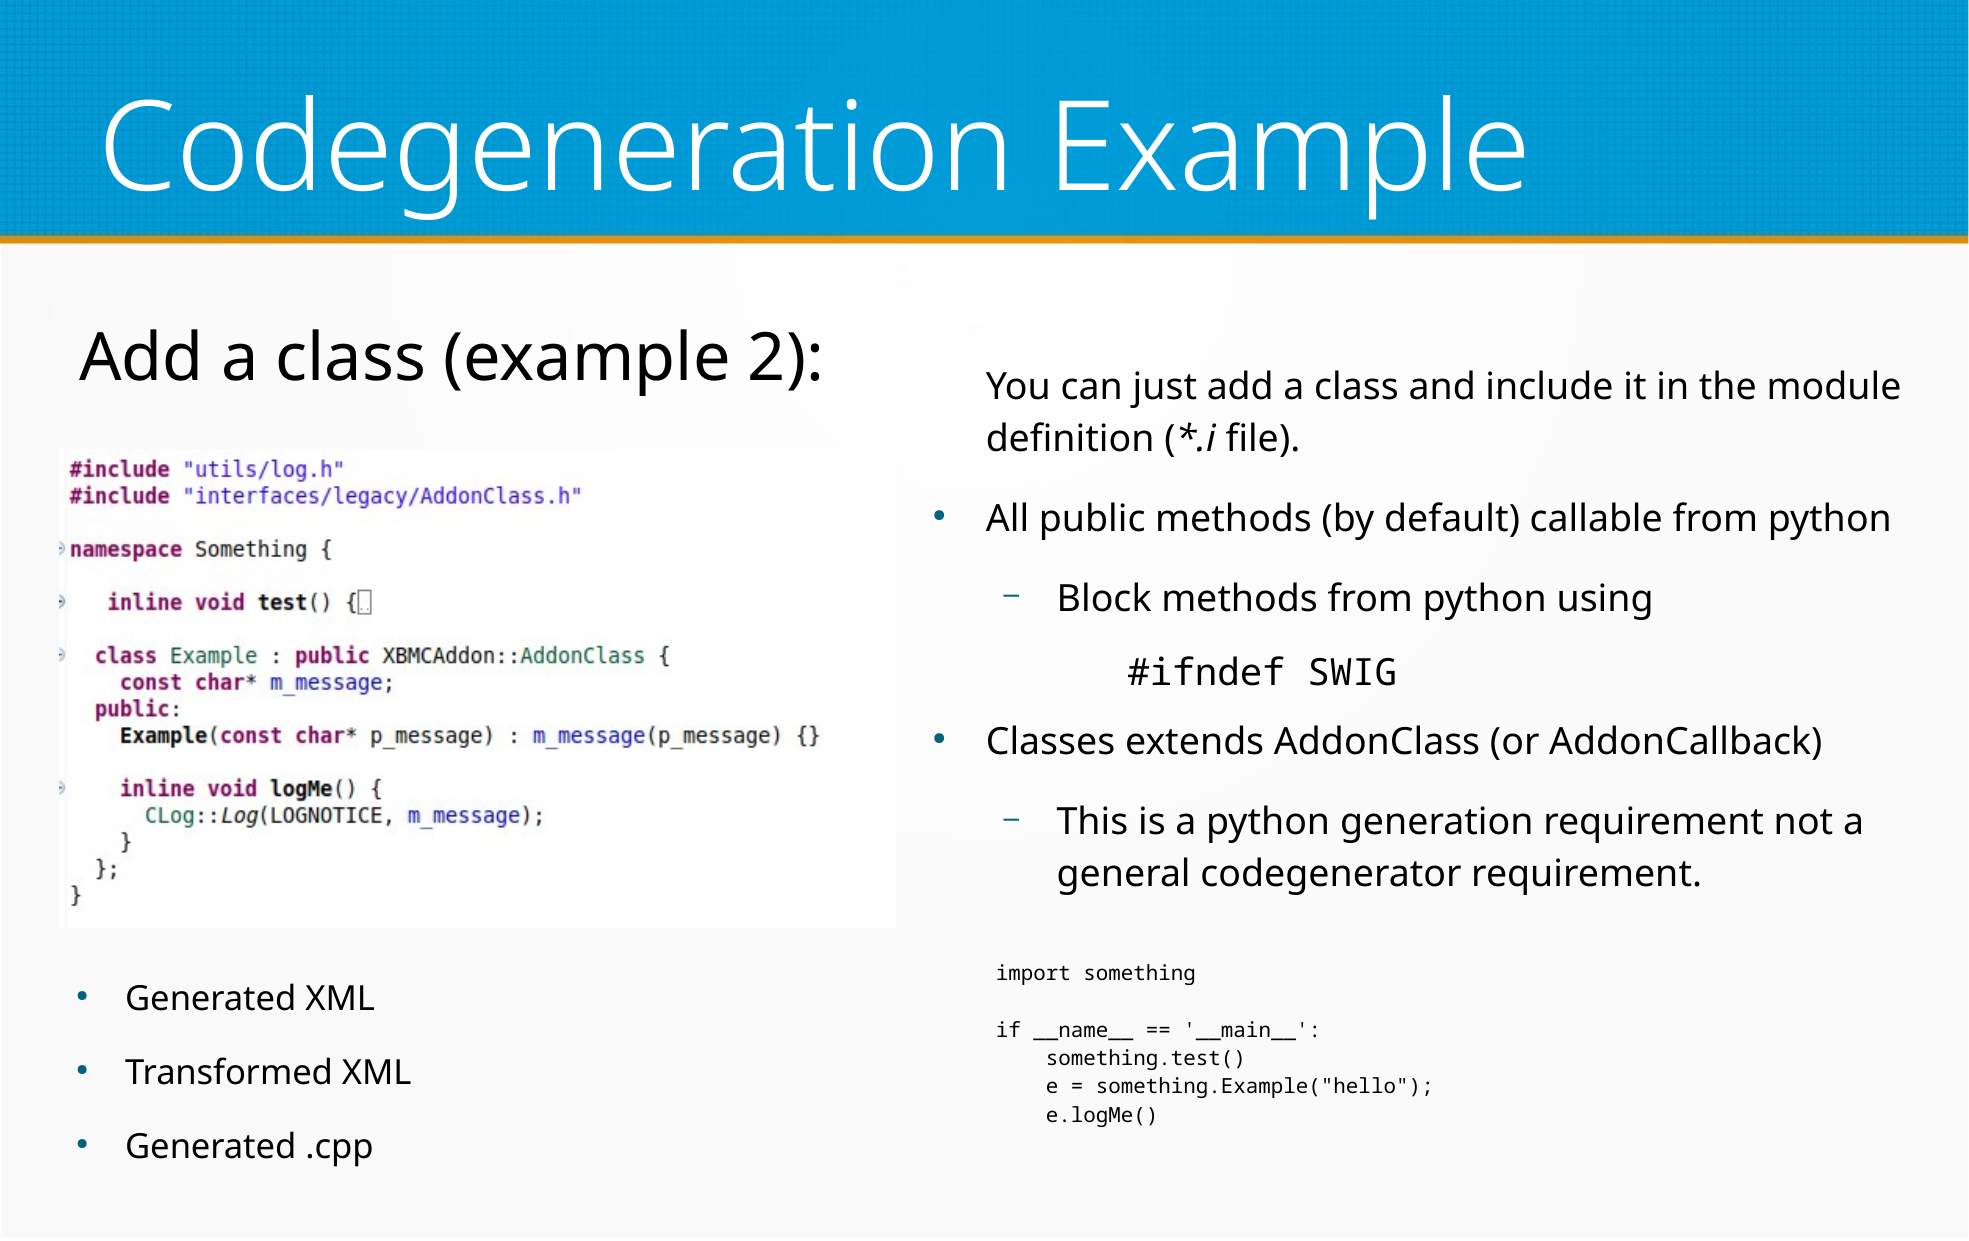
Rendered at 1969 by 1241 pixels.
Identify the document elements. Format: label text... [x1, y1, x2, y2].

picture [0, 233, 1969, 1241]
list Add a class (example 2): [8, 309, 991, 865]
list Generated XML Transformed XML Generated .cpp [59, 899, 1822, 1170]
list You can just add a class and include it in the module definition (*.i file). All public methods (by default) callable from python Block methods from python using #ifndef SWIG Classes extends AddonClass (or AddonCallback) This is a python generation requirement not a general codegenerator requirement. [914, 359, 1950, 900]
text_box import something if __name__ == '__main__': something.test() e = something.Example("hello"); e.logMe() [989, 930, 1710, 1185]
title Codegeneration Example [98, 19, 1870, 227]
